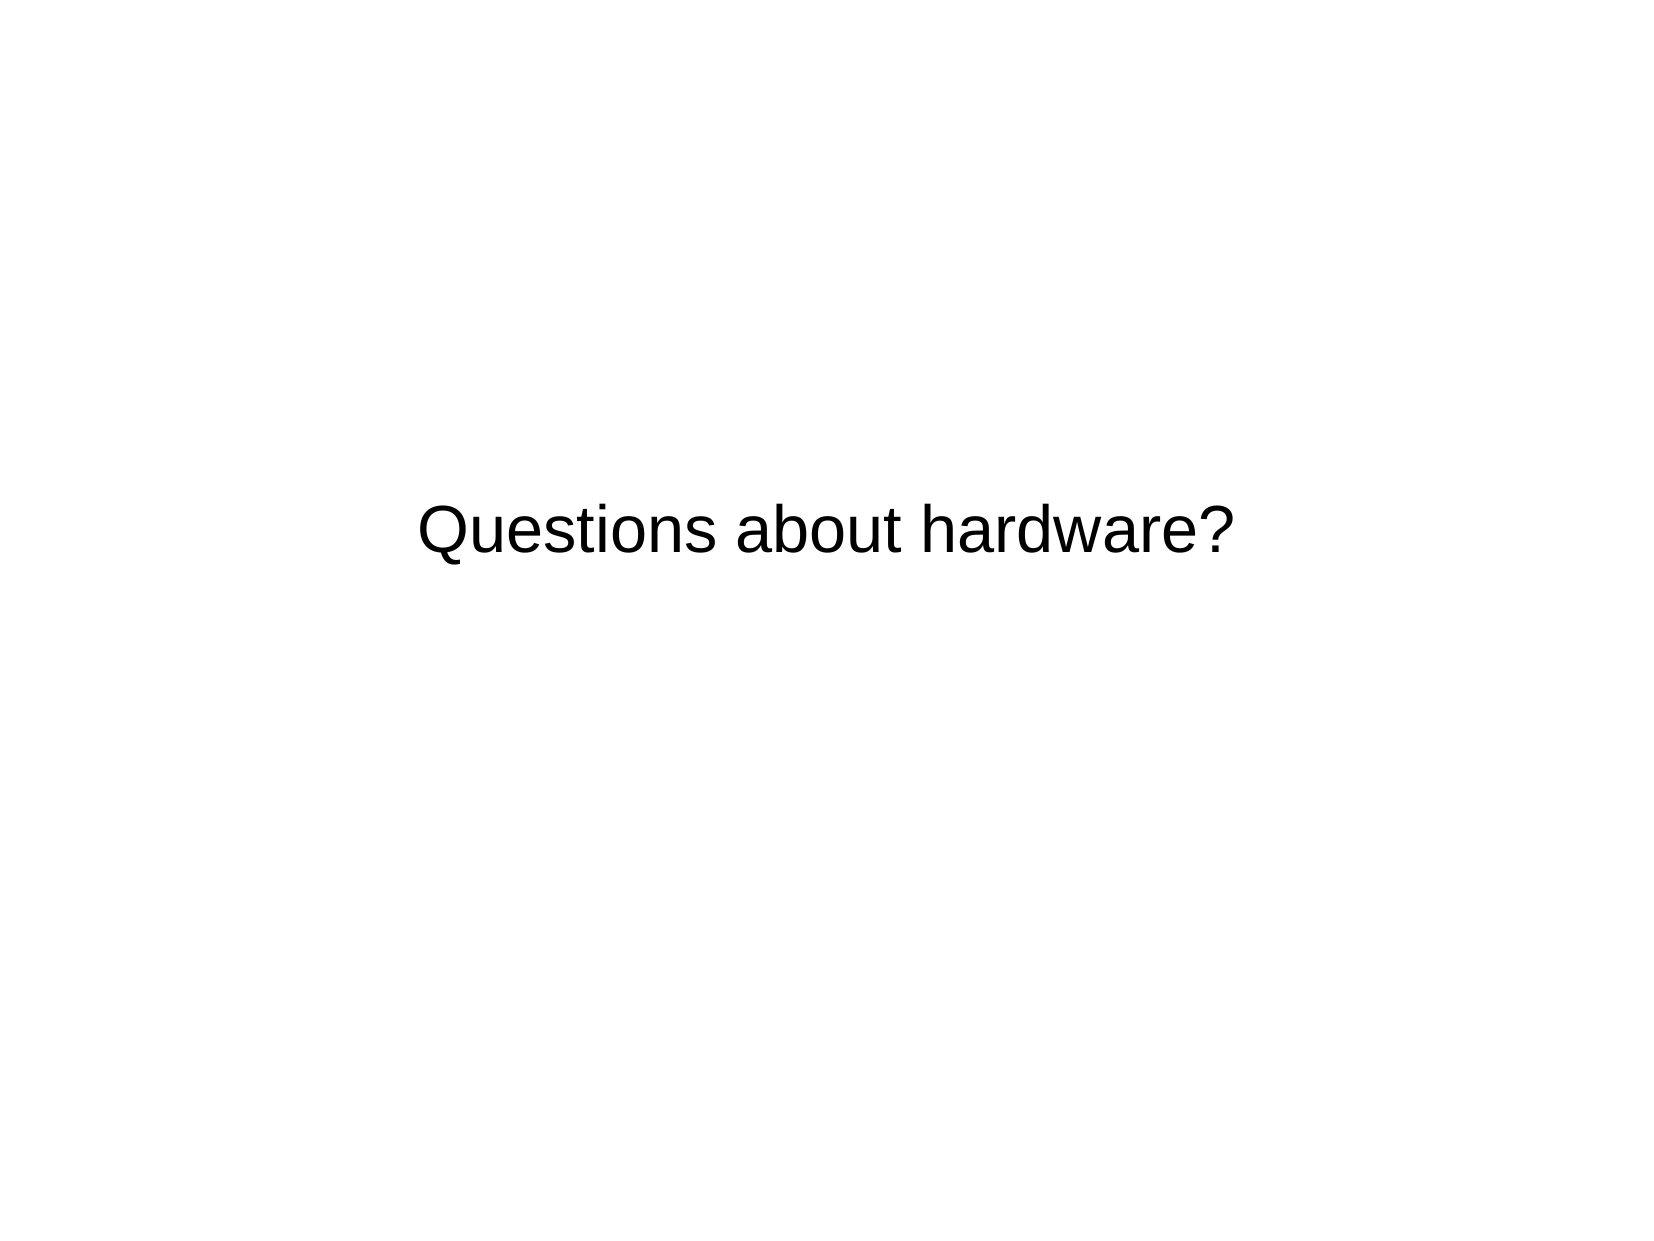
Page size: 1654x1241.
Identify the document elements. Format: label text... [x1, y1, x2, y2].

subtitle Questions about hardware? [82, 49, 1571, 1010]
